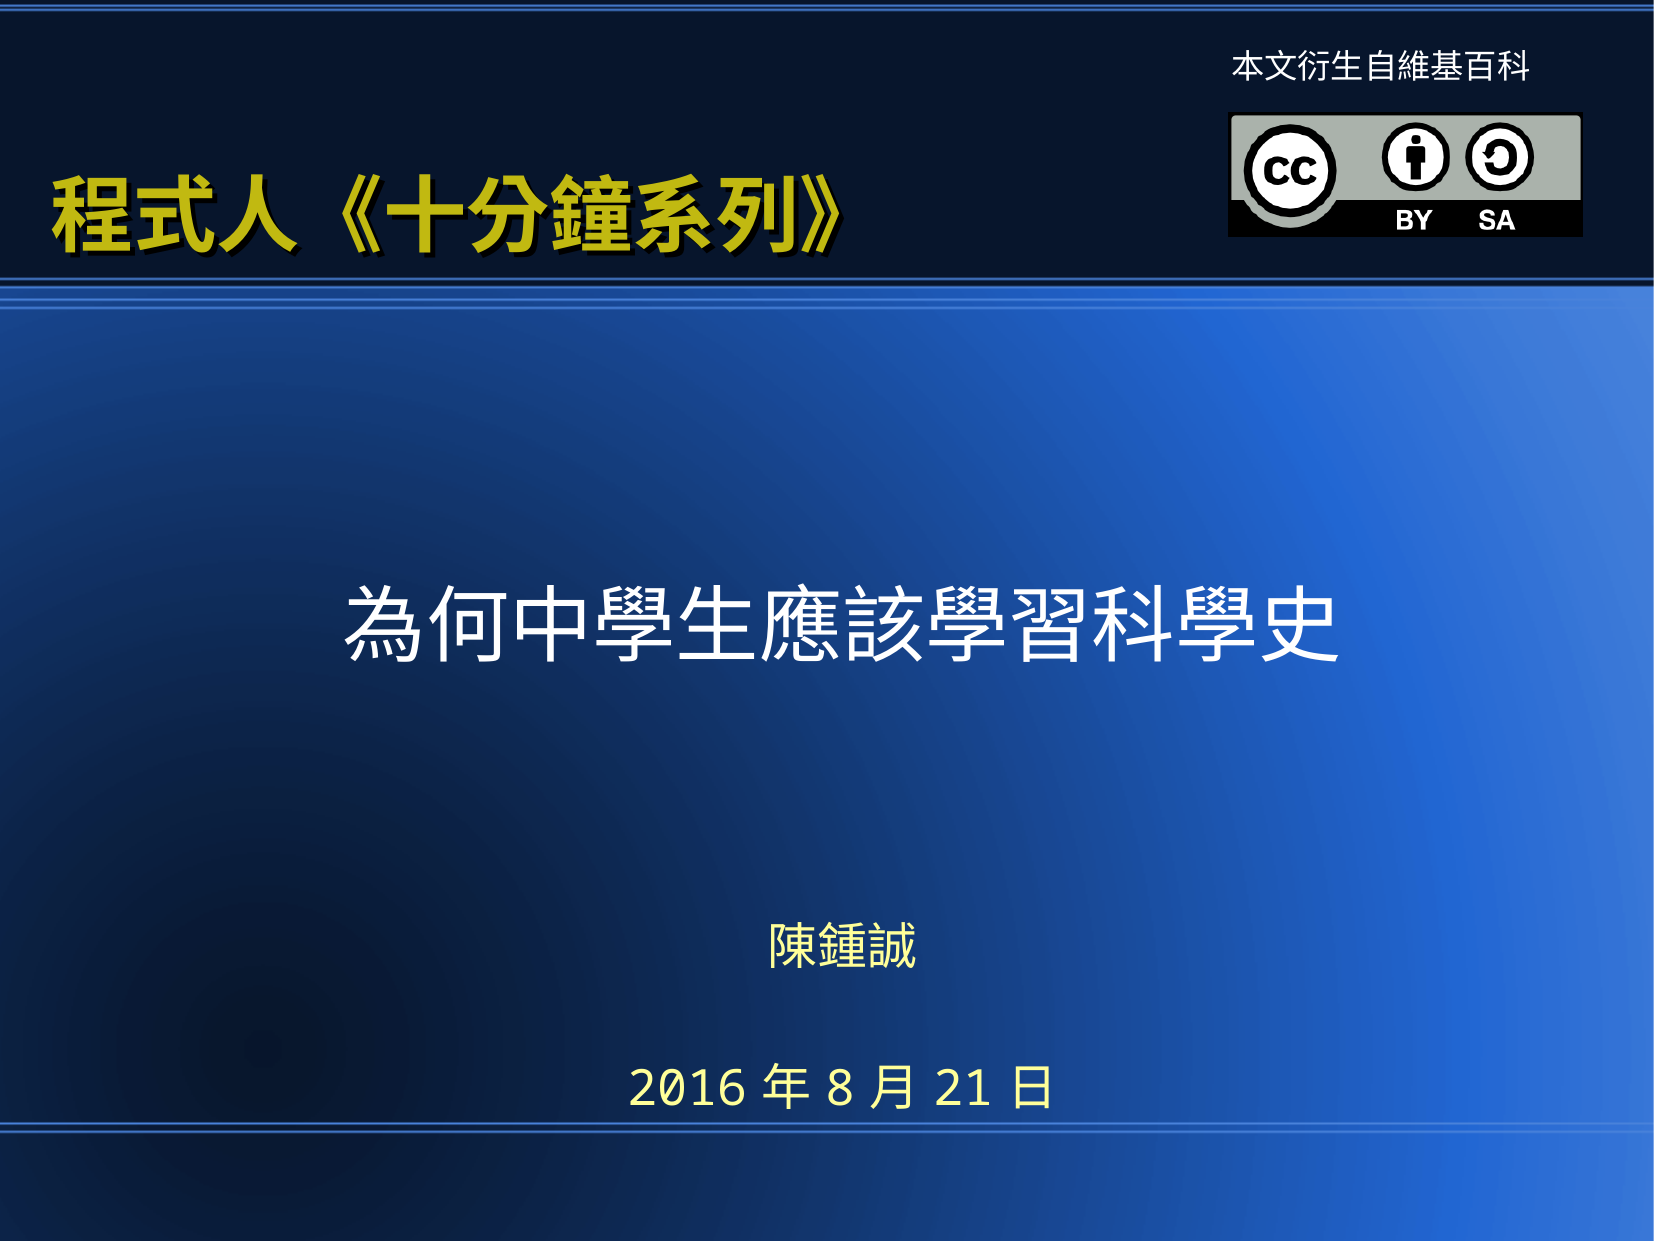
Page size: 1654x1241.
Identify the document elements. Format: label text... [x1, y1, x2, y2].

text_box 程式人《十分鐘系列》 [35, 141, 981, 343]
text_box 本文衍生自維基百科 [1216, 32, 1622, 95]
picture [0, 0, 1654, 1241]
subtitle 為何中學生應該學習科學史 陳鍾誠 2016年8月21日 [59, 326, 1626, 1126]
